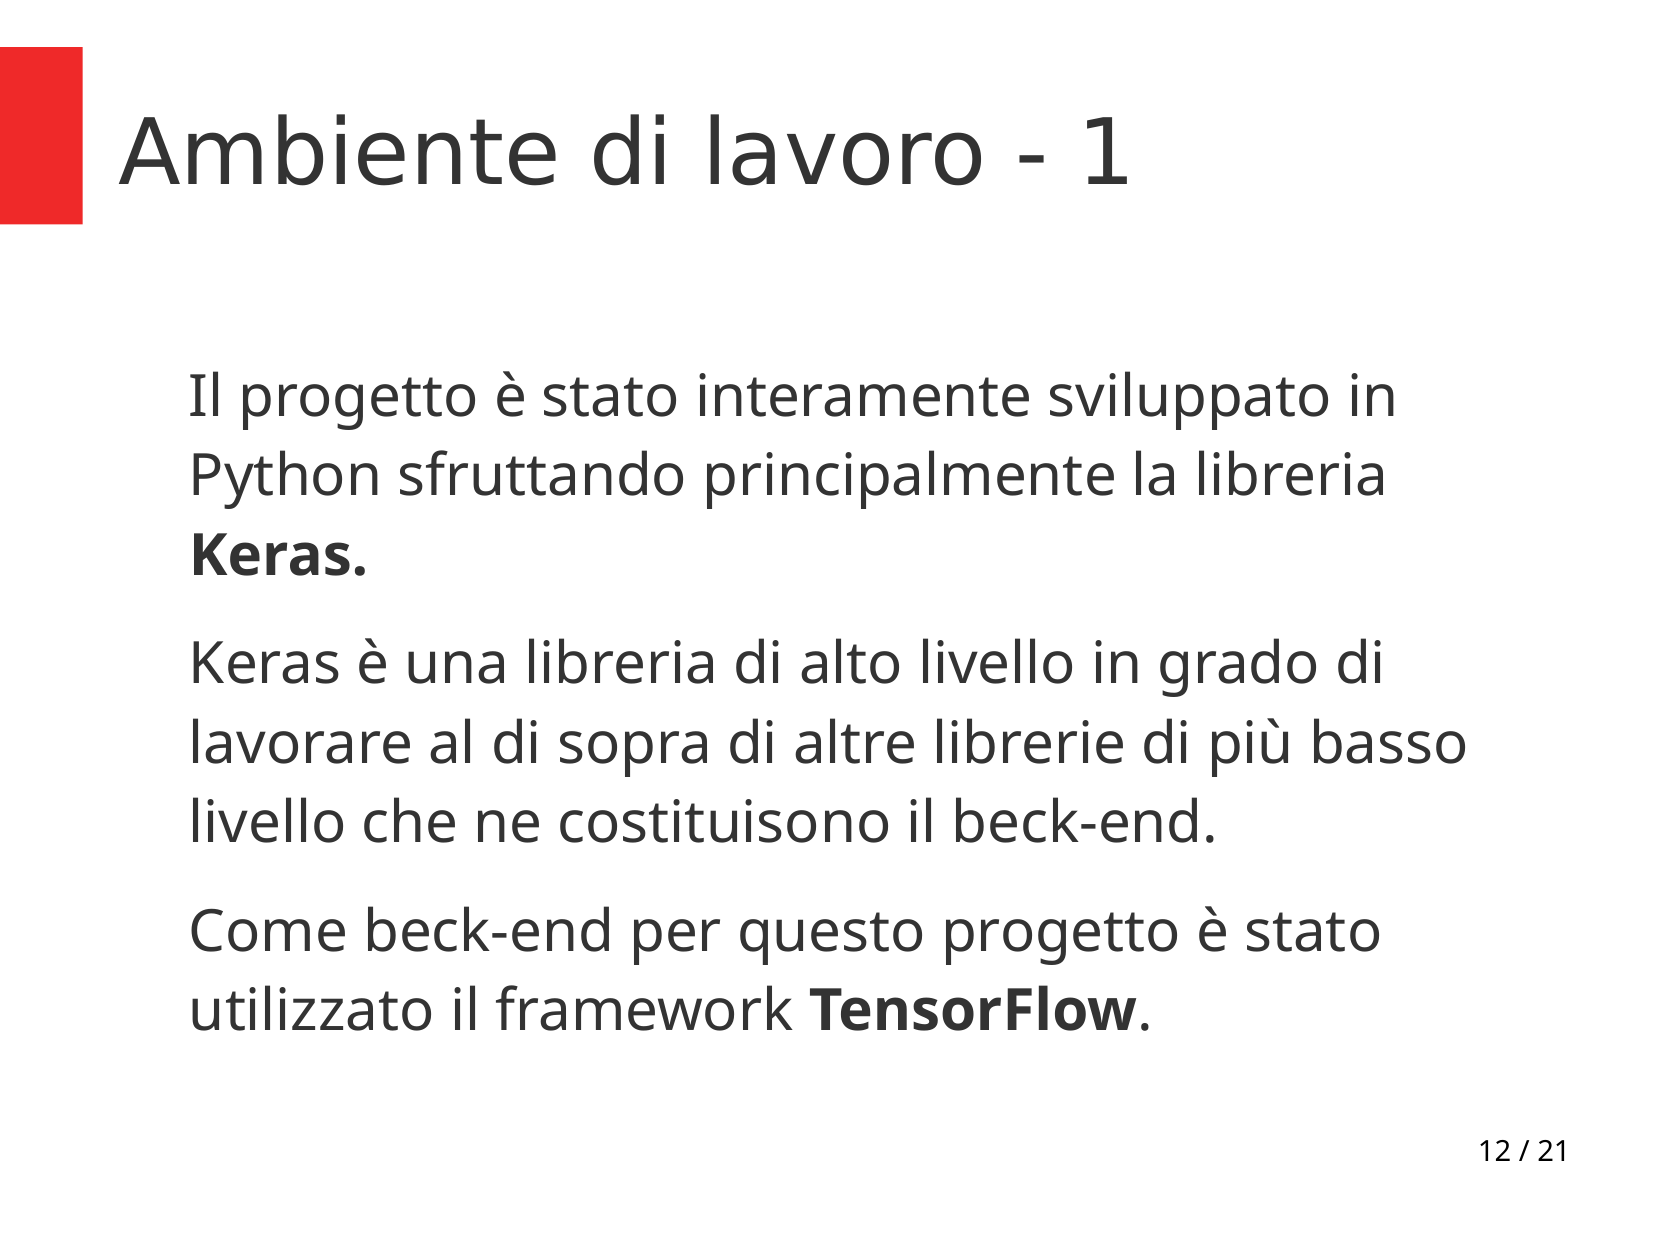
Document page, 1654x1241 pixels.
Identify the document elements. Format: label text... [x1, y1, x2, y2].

title Ambiente di lavoro - 1 [118, 49, 1571, 257]
list Il progetto è stato interamente sviluppato in Python sfruttando principalmente la libreria Keras. Keras è una libreria di alto livello in grado di lavorare al di sopra di altre librerie di più basso livello che ne costituisono il beck-end. Come beck-end per questo progetto è stato utilizzato il framework TensorFlow. [118, 354, 1536, 1074]
